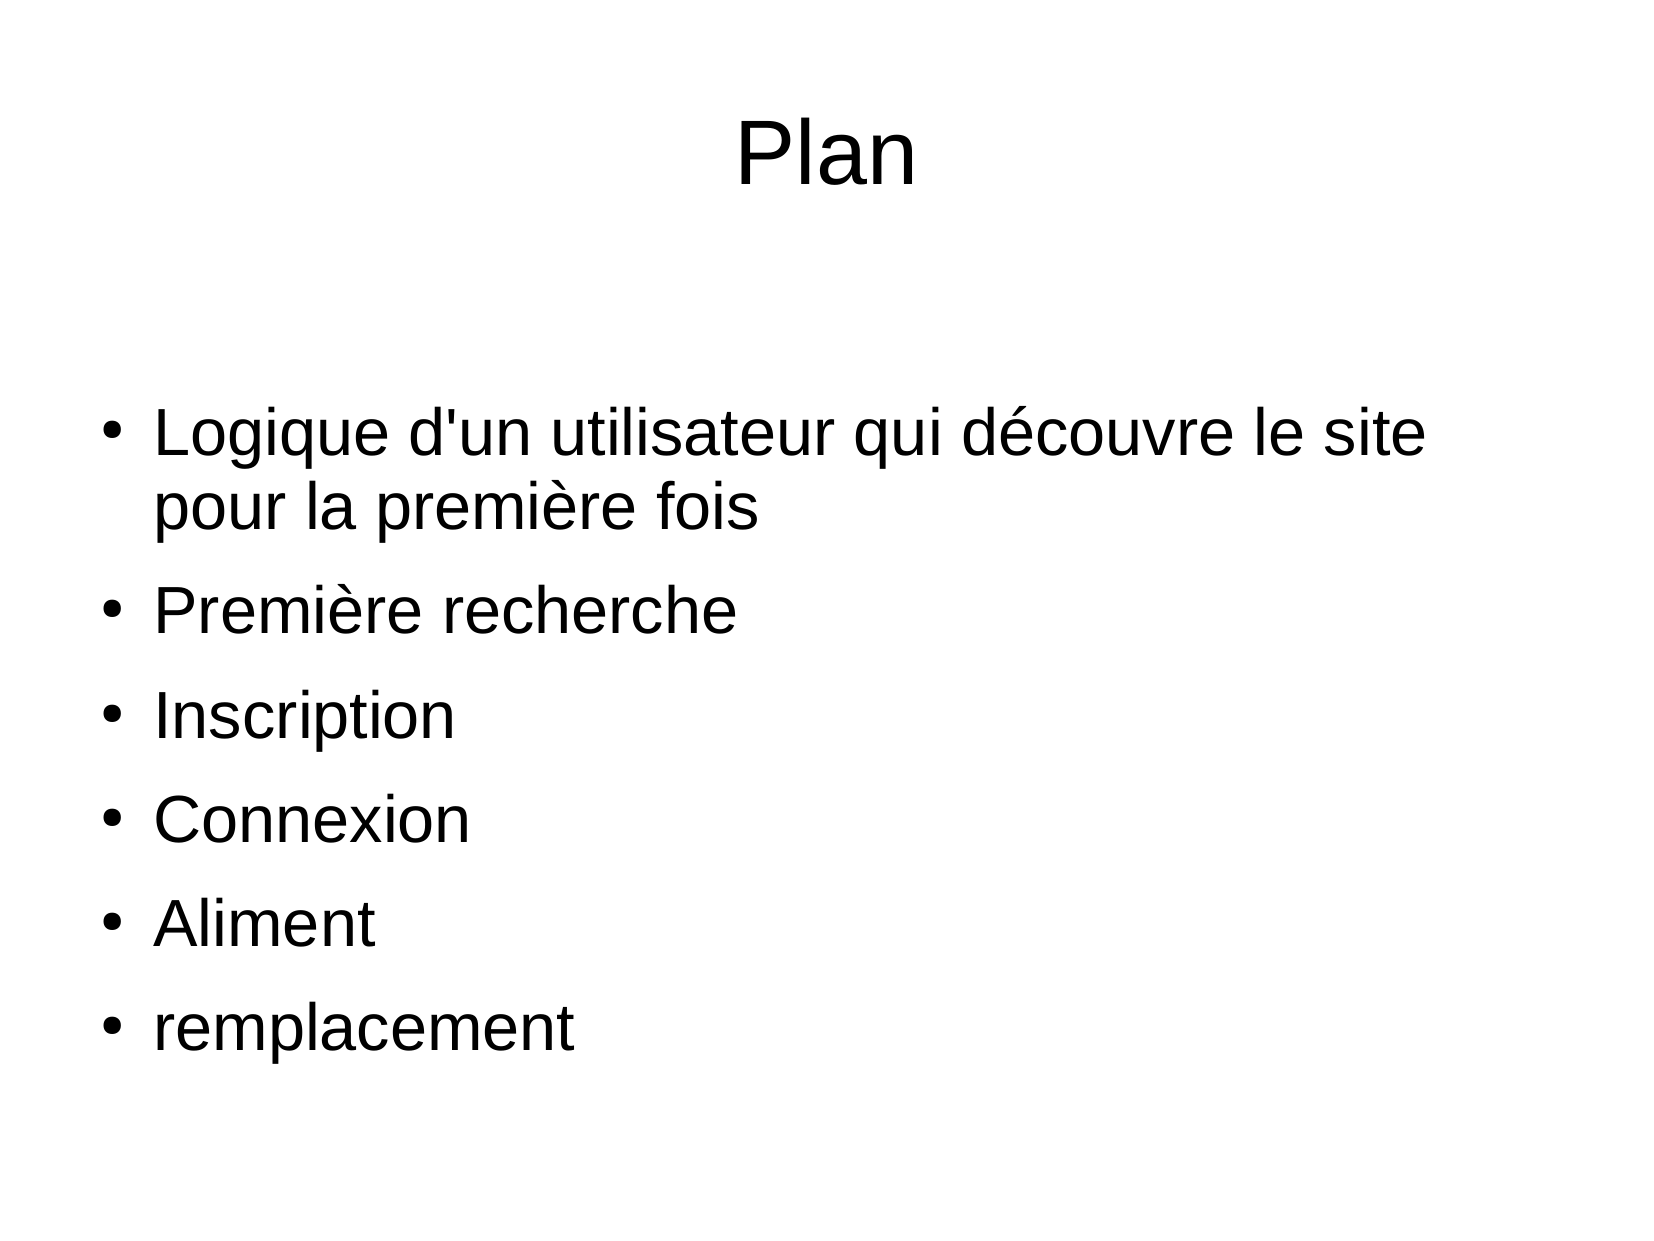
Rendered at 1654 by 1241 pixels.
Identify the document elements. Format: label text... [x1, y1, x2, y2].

title Plan [82, 49, 1571, 257]
list Logique d'un utilisateur qui découvre le site pour la première fois Première recherche Inscription Connexion Aliment remplacement [82, 290, 1571, 1109]
